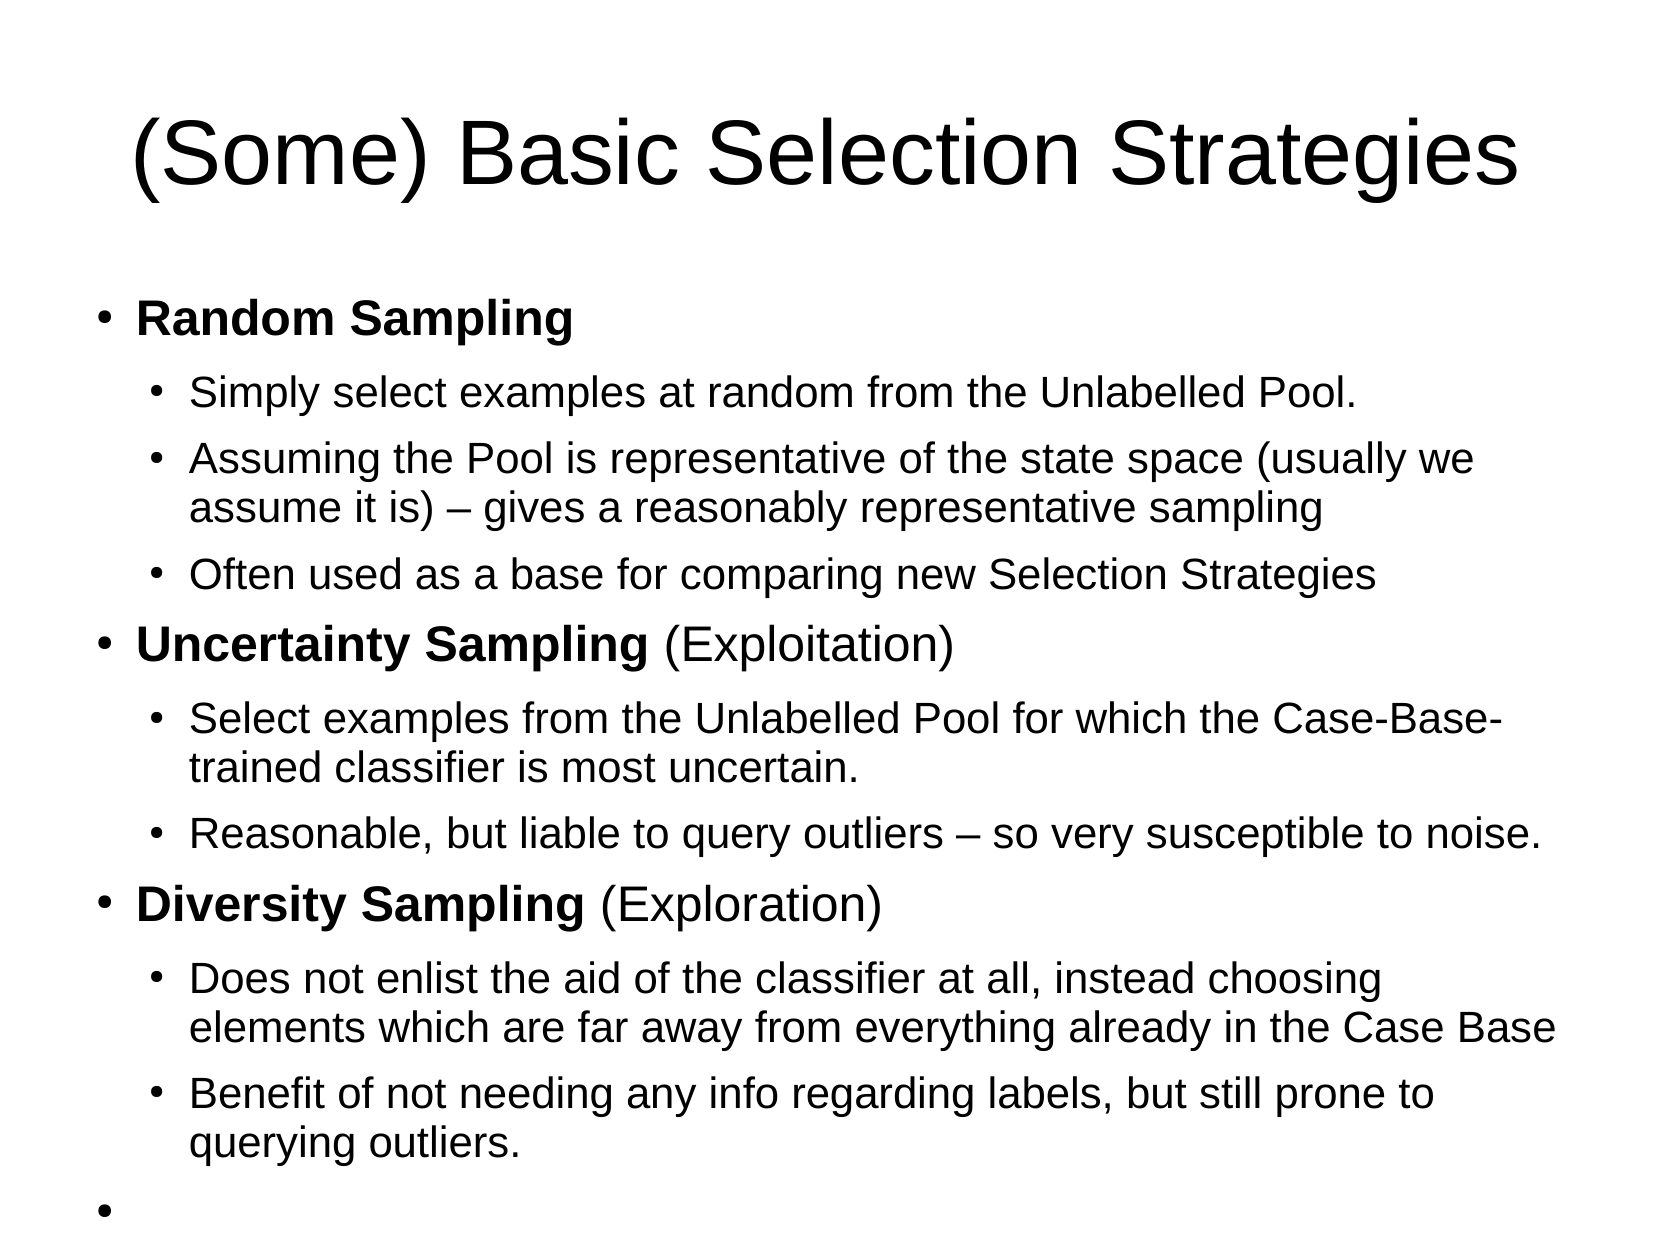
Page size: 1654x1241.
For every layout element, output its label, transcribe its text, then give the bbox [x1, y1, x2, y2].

title (Some) Basic Selection Strategies [82, 49, 1571, 257]
list Random Sampling Simply select examples at random from the Unlabelled Pool. Assuming the Pool is representative of the state space (usually we assume it is) – gives a reasonably representative sampling Often used as a base for comparing new Selection Strategies Uncertainty Sampling (Exploitation) Select examples from the Unlabelled Pool for which the Case-Base-trained classifier is most uncertain. Reasonable, but liable to query outliers – so very susceptible to noise. Diversity Sampling (Exploration) Does not enlist the aid of the classifier at all, instead choosing elements which are far away from everything already in the Case Base Benefit of not needing any info regarding labels, but still prone to querying outliers. [82, 290, 1571, 1193]
